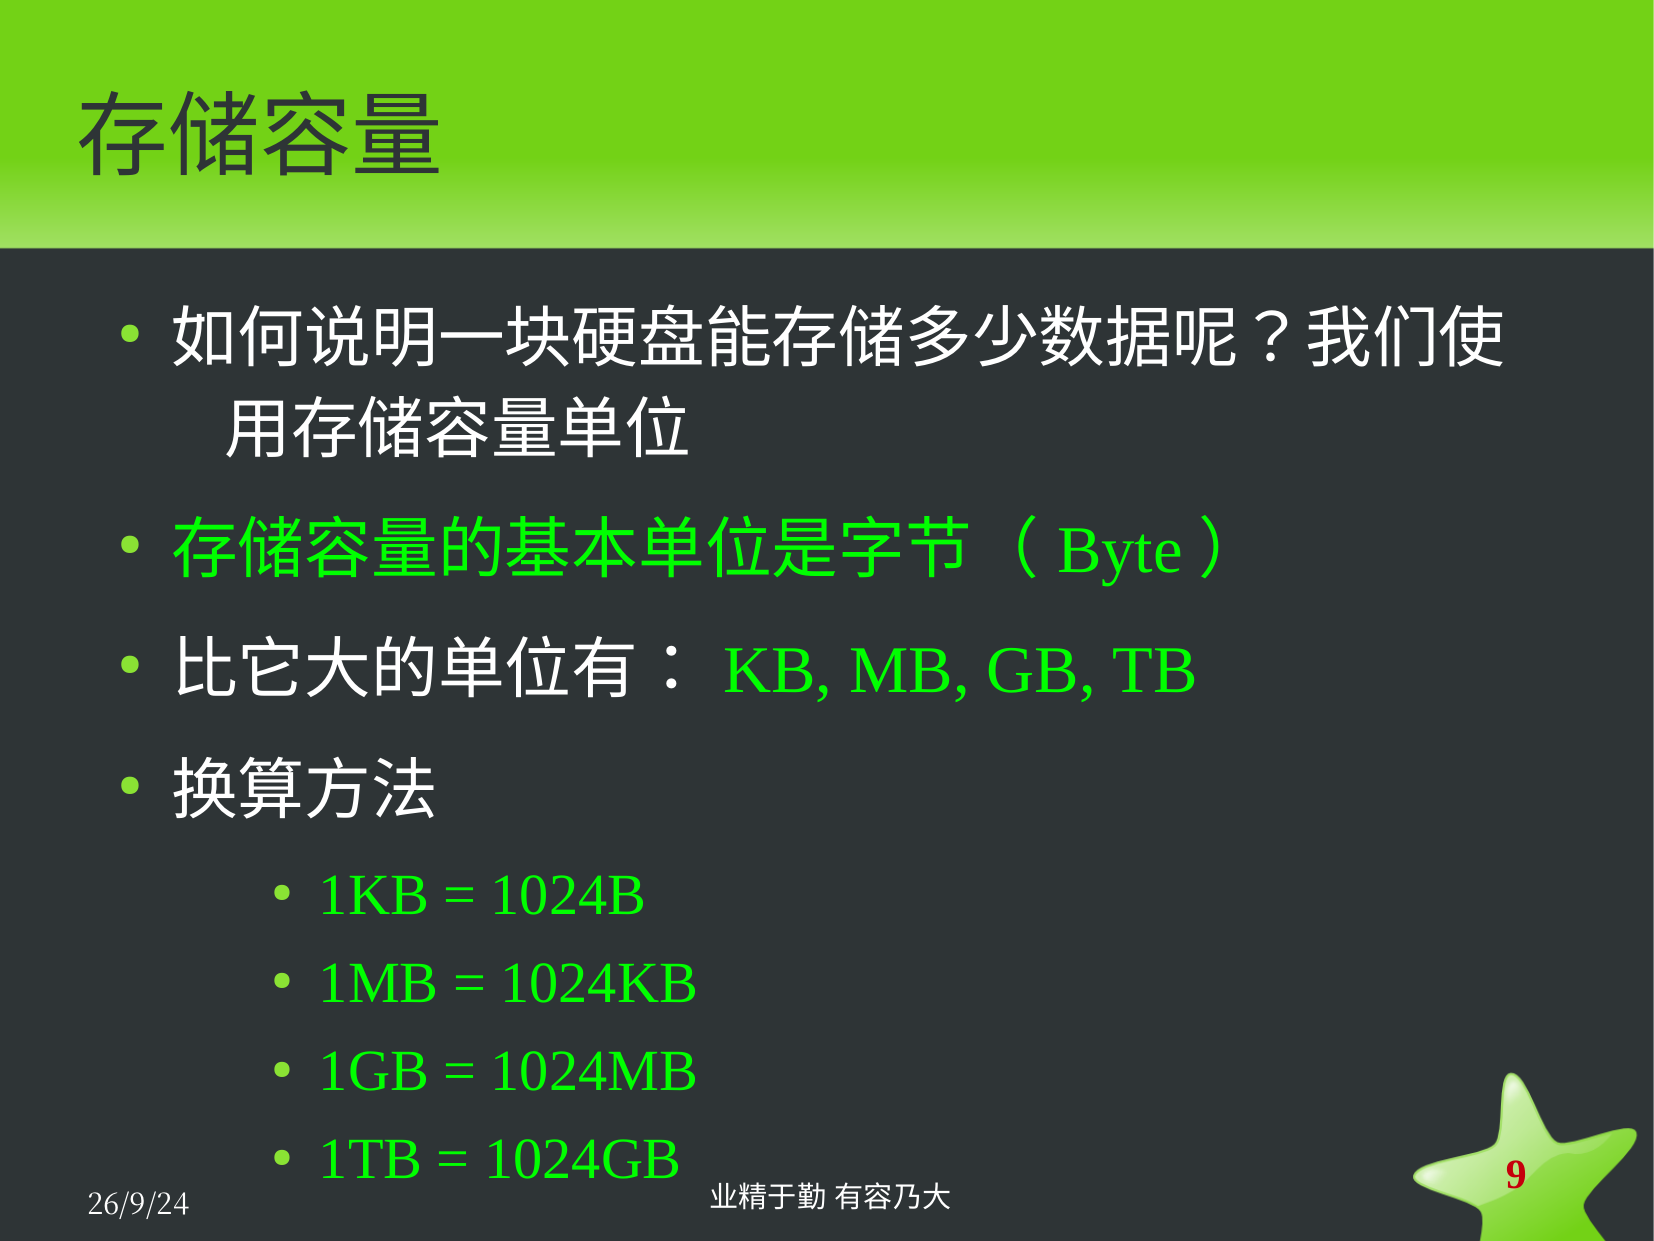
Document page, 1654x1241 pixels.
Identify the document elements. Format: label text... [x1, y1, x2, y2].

title 存储容量 [76, 29, 1565, 237]
list 如何说明一块硬盘能存储多少数据呢？我们使用存储容量单位 存储容量的基本单位是字节（Byte） 比它大的单位有：KB, MB, GB, TB 换算方法 1KB = 1024B 1MB = 1024KB 1GB = 1024MB 1TB = 1024GB [82, 290, 1571, 1157]
picture [0, 0, 1654, 1241]
